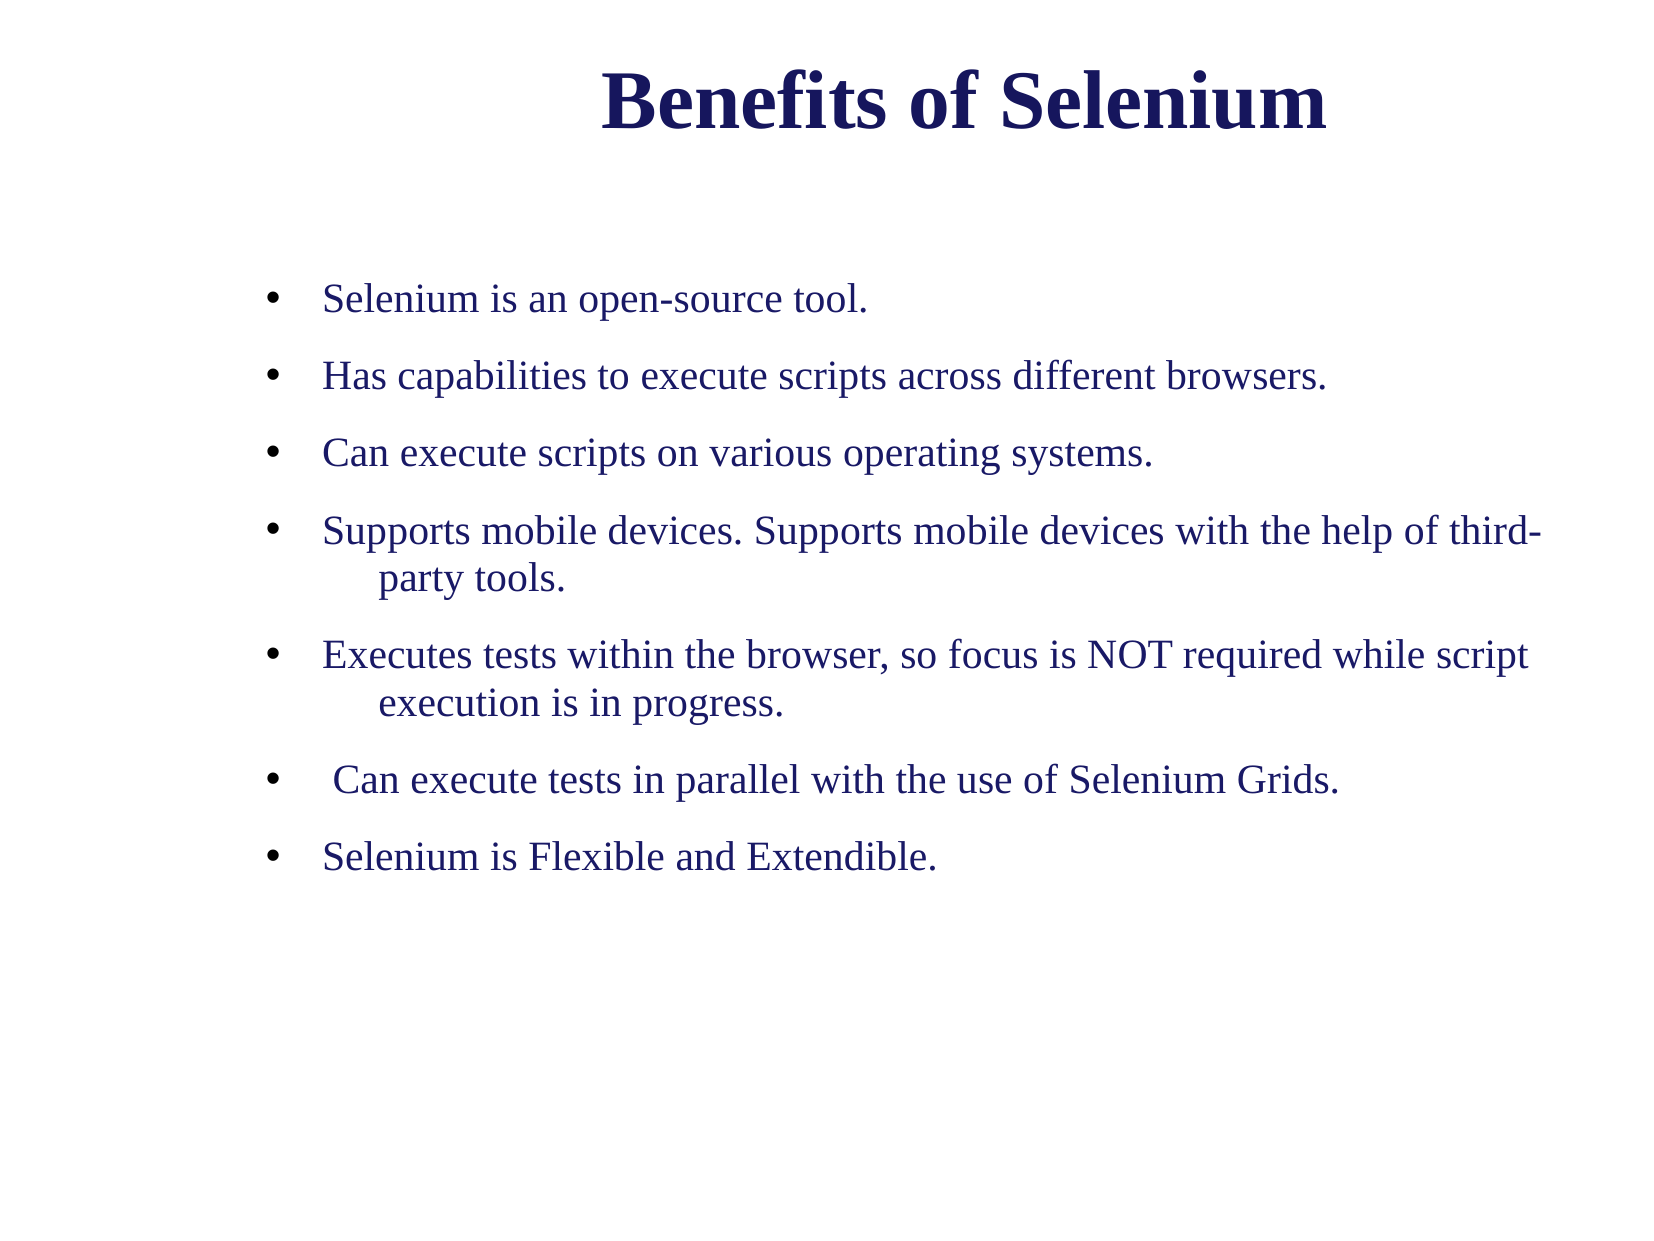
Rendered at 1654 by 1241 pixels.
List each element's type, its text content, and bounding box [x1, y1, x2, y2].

text_box Benefits of Selenium [376, 26, 1571, 171]
text_box Selenium is an open-source tool. Has capabilities to execute scripts across different browsers. Can execute scripts on various operating systems. Supports mobile devices. Supports mobile devices with the help of third-party tools. Executes tests within the browser, so focus is NOT required while script execution is in progress. Can execute tests in parallel with the use of Selenium Grids. Selenium is Flexible and Extendible. [214, 270, 1602, 1033]
